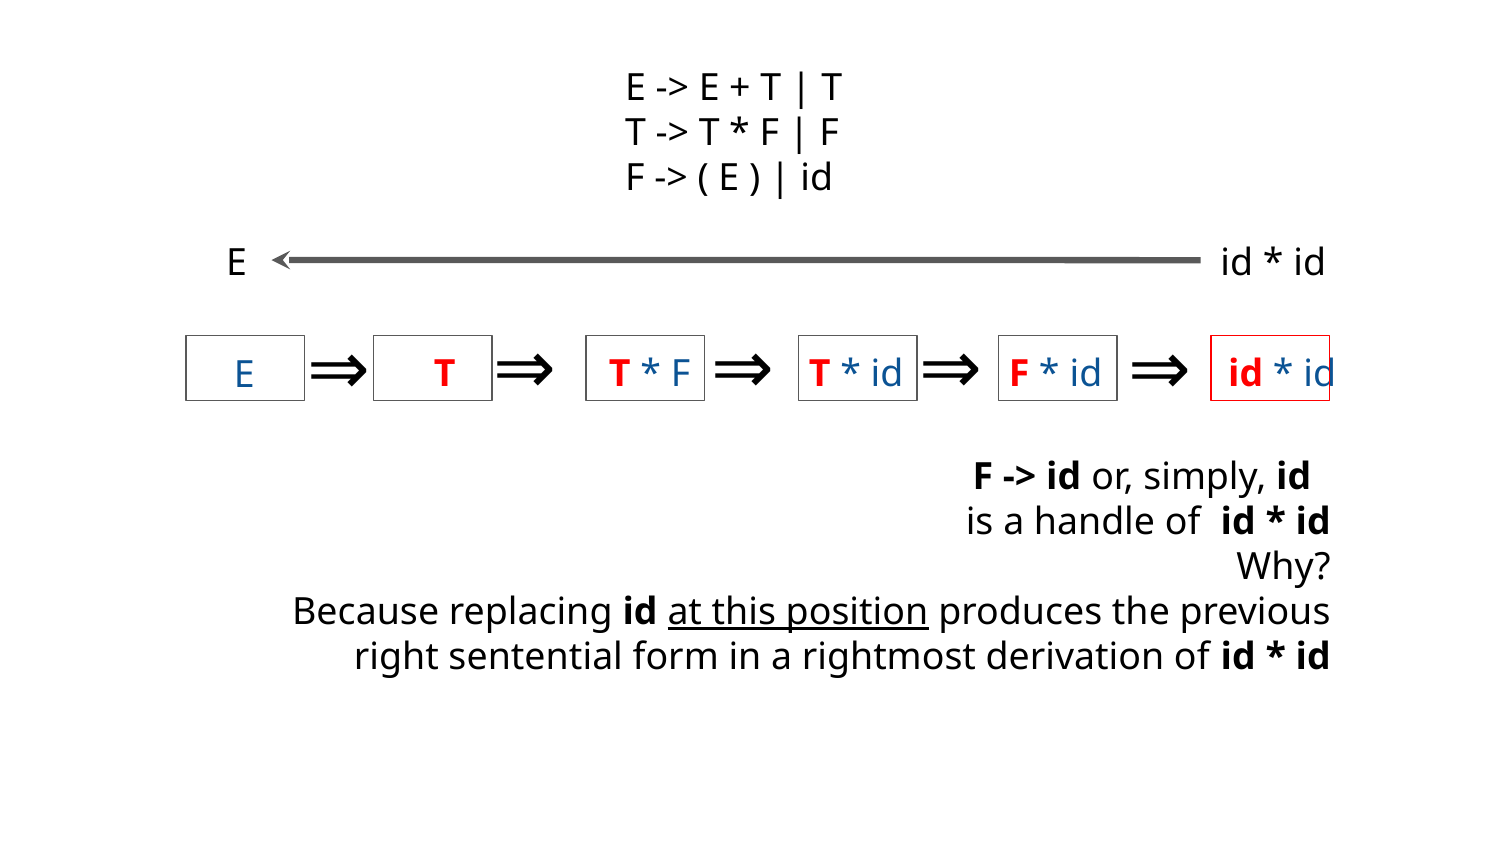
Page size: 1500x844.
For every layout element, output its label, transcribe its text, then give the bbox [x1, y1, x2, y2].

text_box E [201, 227, 272, 293]
text_box T * F [593, 339, 696, 405]
text_box E -> E + T | T T -> T * F | F F -> ( E ) | id [610, 47, 961, 113]
text_box ⇒ [696, 304, 800, 440]
text_box ⇒ [1113, 304, 1217, 441]
text_box E [218, 339, 292, 405]
text_box ⇒ [478, 304, 582, 440]
text_box id * id [1217, 339, 1359, 405]
text_box ⇒ [904, 304, 1008, 440]
text_box id * id [1217, 339, 1329, 400]
text_box T * id [800, 339, 904, 405]
text_box id * id [1200, 227, 1347, 293]
text_box F * id [1008, 339, 1113, 405]
text_box ⇒ [292, 304, 396, 441]
text_box T [418, 339, 478, 405]
text_box F -> id or, simply, id is a handle of id * id Why? Because replacing id at this position produces the previous right sentential form in a rightmost derivation of id * id [271, 451, 1346, 678]
text_box id * id [1318, 368, 1329, 384]
